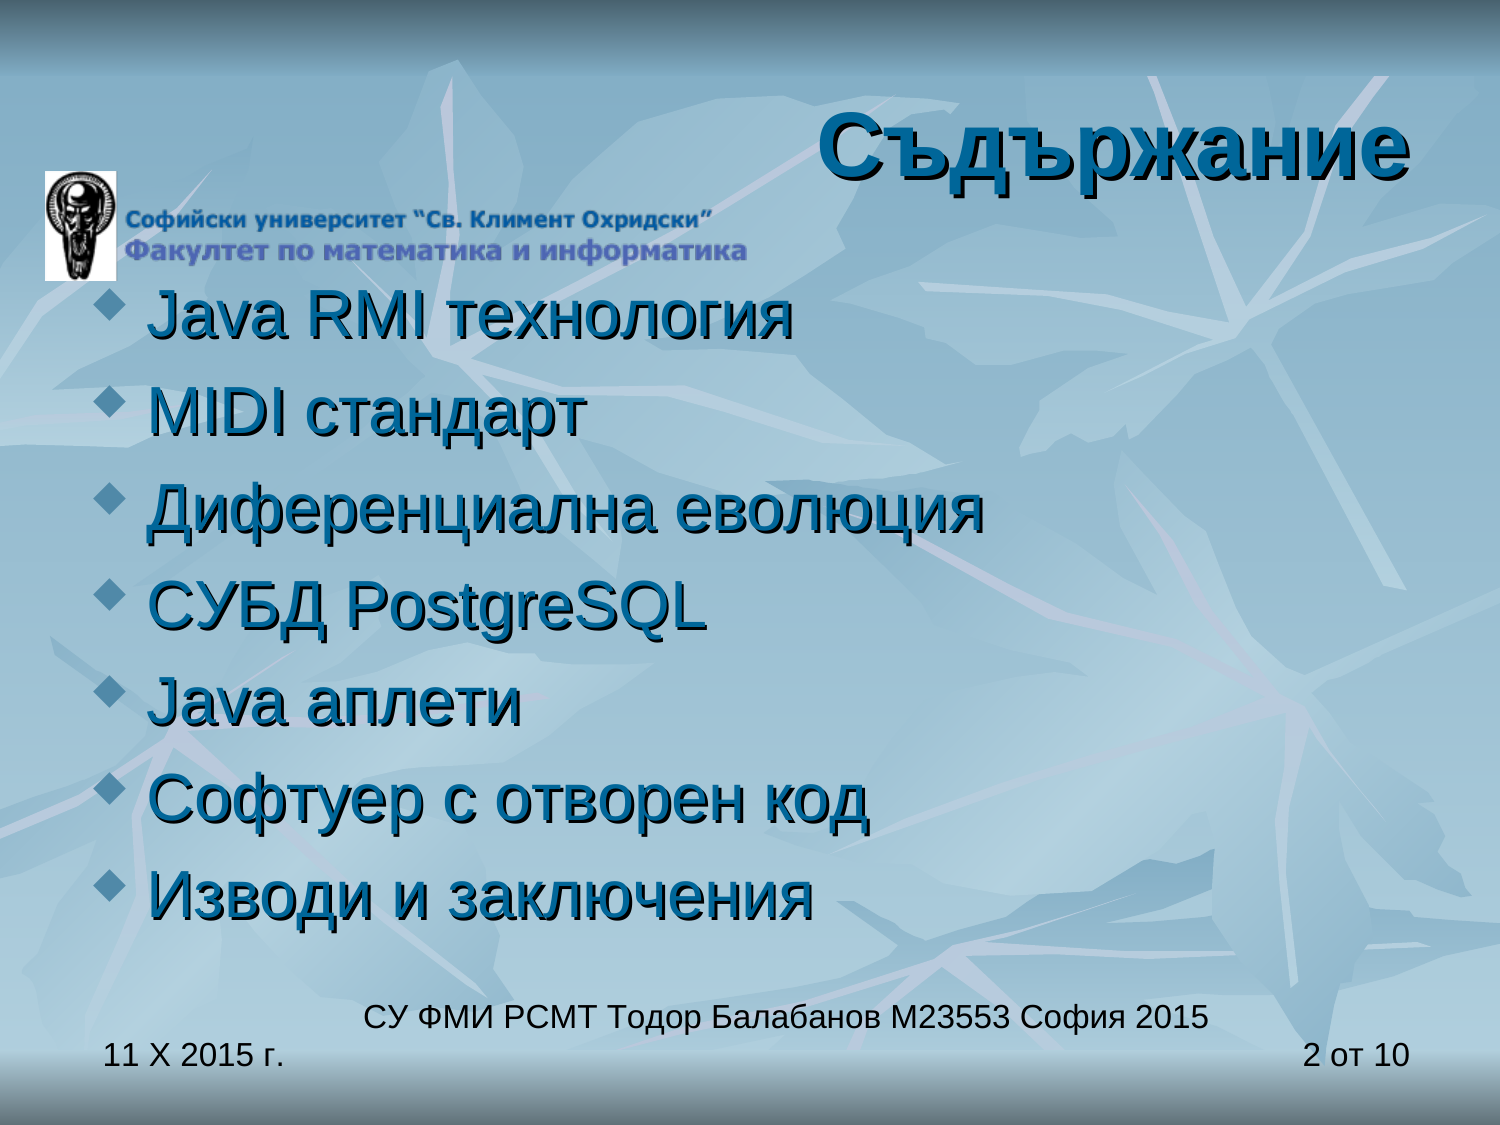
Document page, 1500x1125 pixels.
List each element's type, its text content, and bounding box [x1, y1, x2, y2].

list Java RMI технология MIDI стандарт Диференциална еволюция СУБД PostgreSQL Java аплети Софтуер с отворен код Изводи и заключения [75, 262, 1426, 1006]
picture [45, 171, 747, 281]
title Съдържание [75, 45, 1426, 234]
